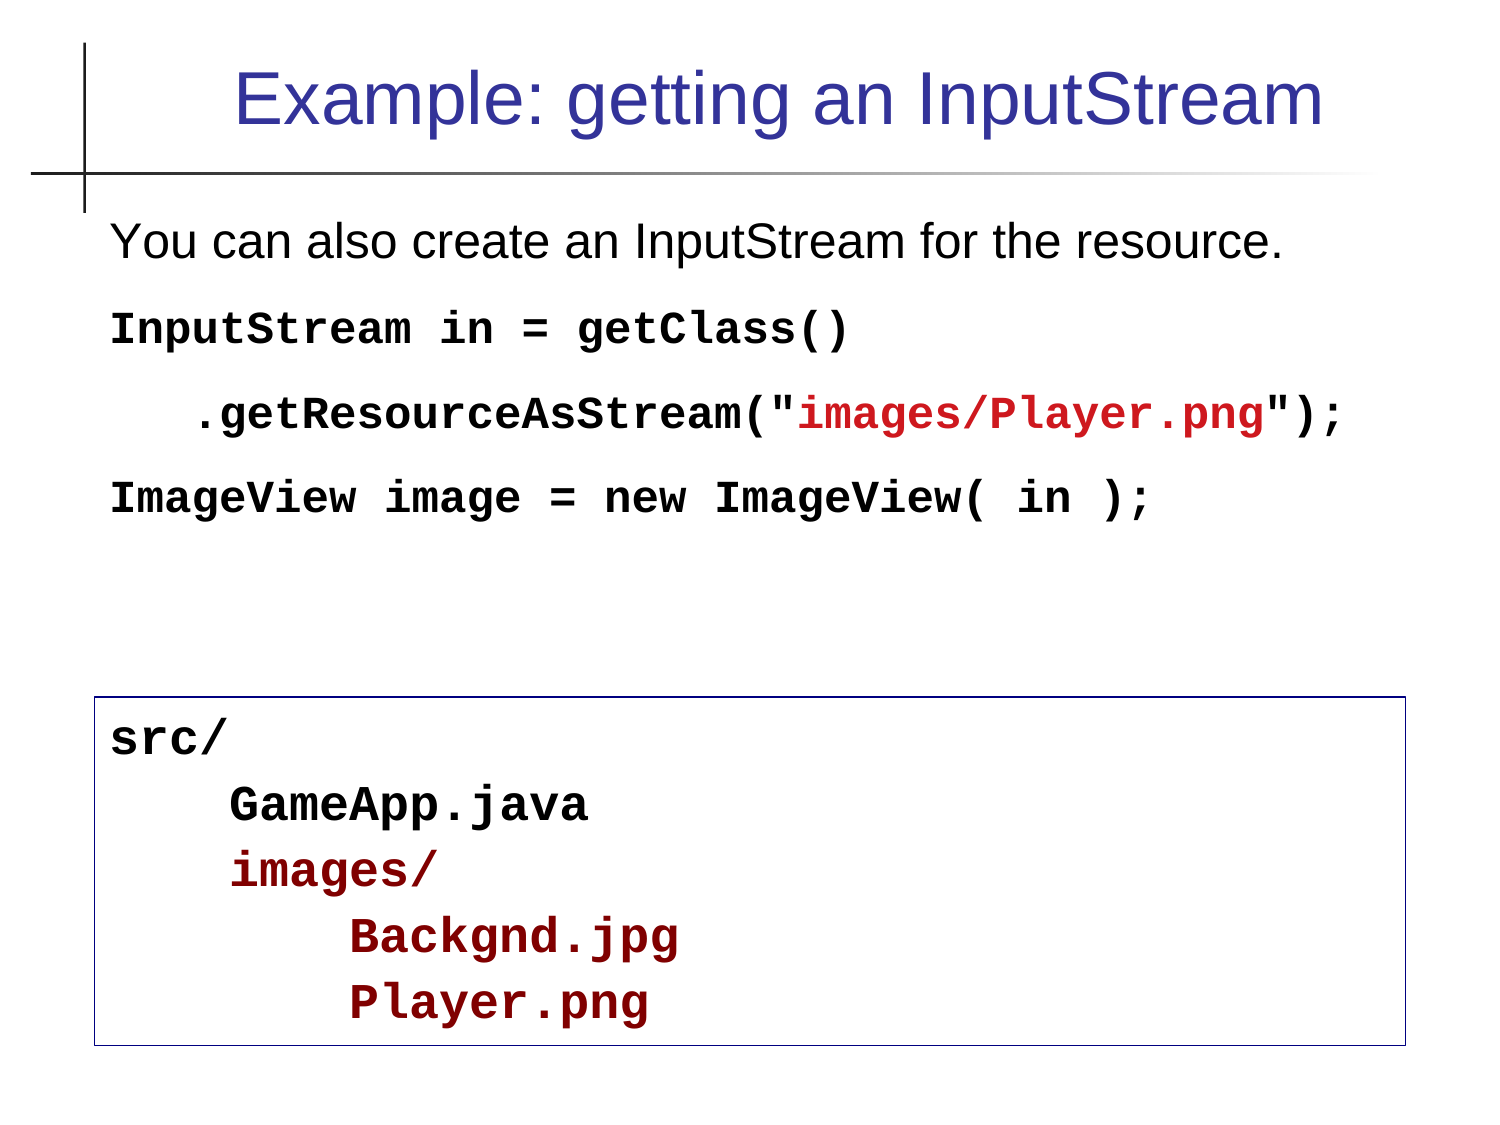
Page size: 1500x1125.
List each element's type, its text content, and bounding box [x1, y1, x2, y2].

title Example: getting an InputStream [82, 24, 1477, 165]
text_box src/ GameApp.java images/ Backgnd.jpg Player.png [94, 696, 1406, 1046]
list You can also create an InputStream for the resource. InputStream in = getClass() .getResourceAsStream("images/Player.png"); ImageView image = new ImageView( in ); [94, 200, 1500, 615]
